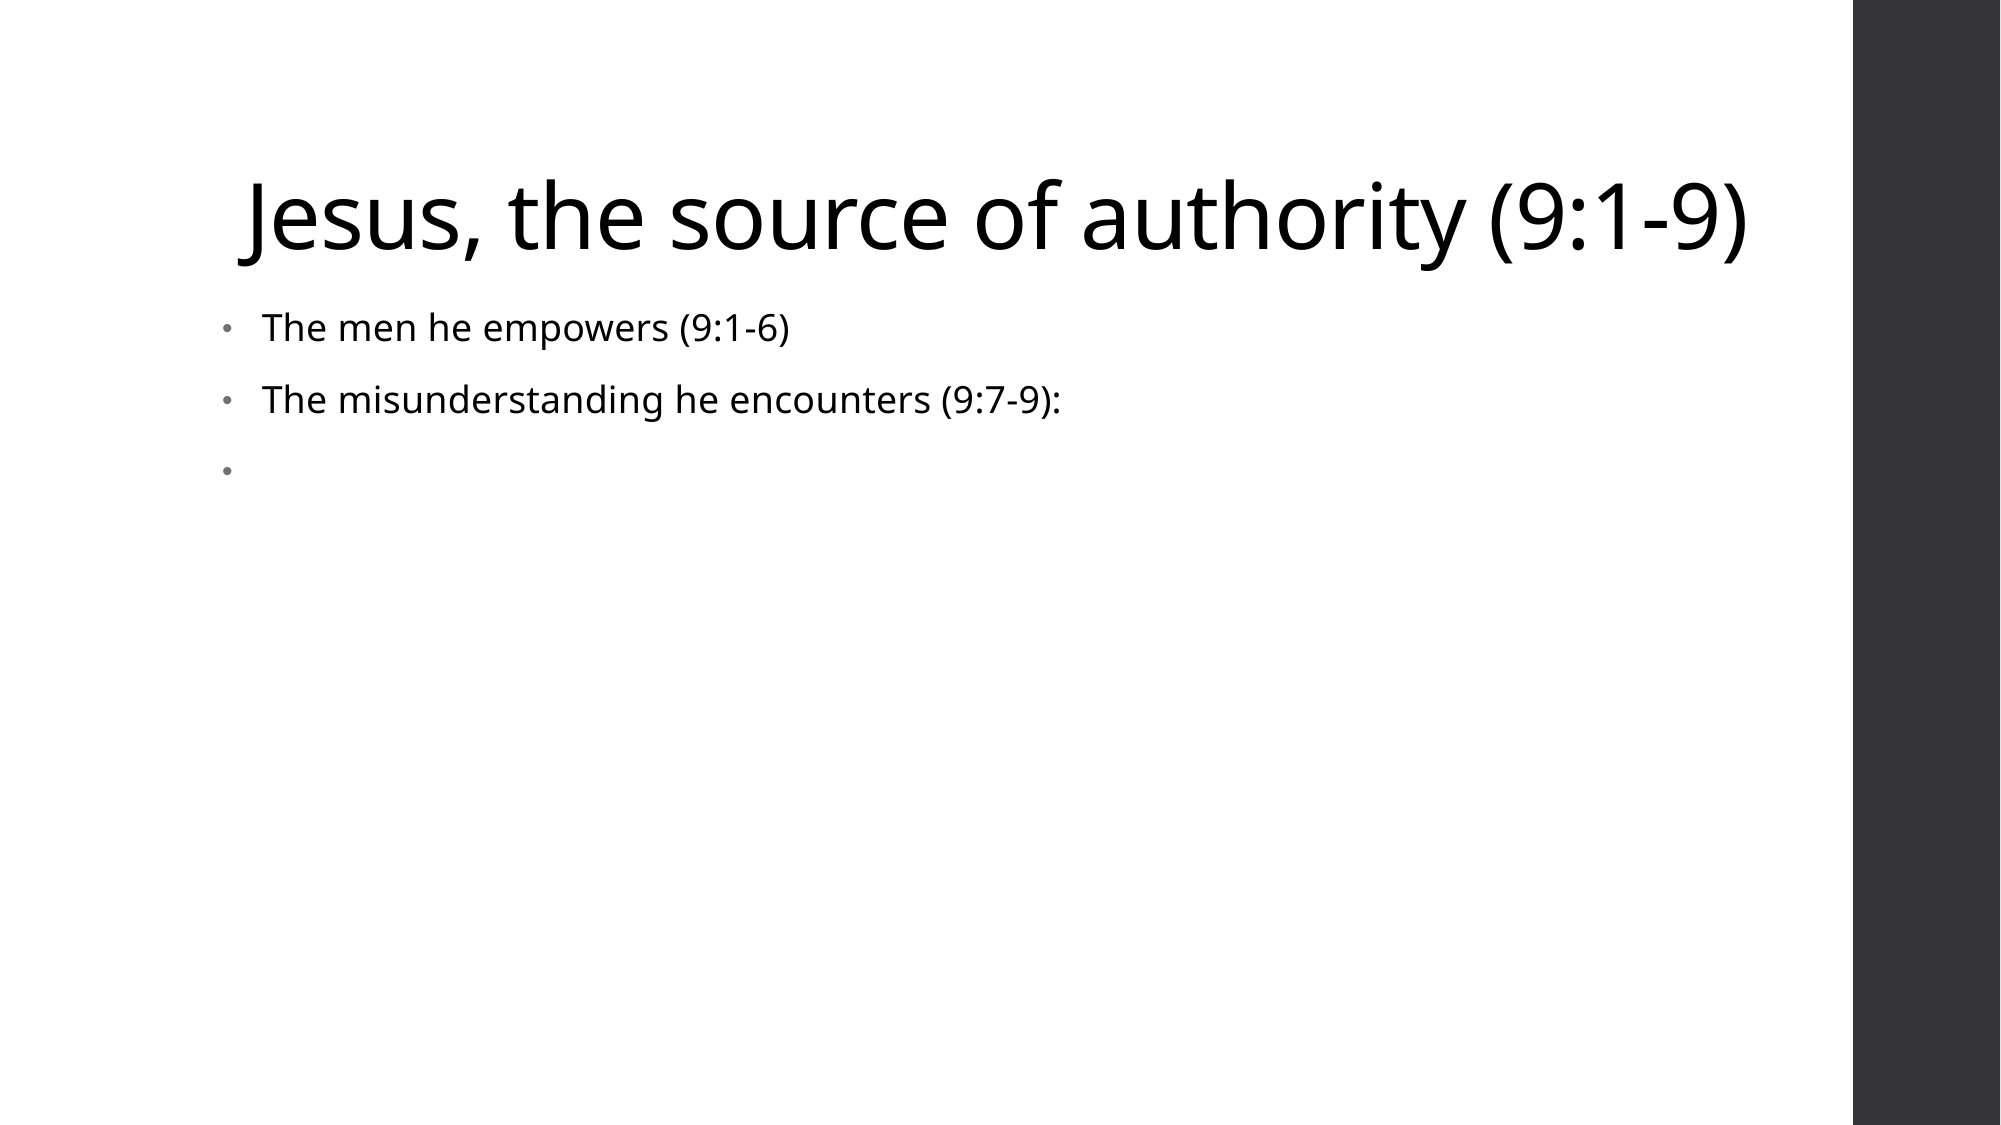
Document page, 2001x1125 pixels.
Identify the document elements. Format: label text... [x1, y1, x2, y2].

title Jesus, the source of authority (9:1-9) [206, 60, 1797, 278]
list The men he empowers (9:1-6) The misunderstanding he encounters (9:7-9): [206, 299, 1617, 1014]
